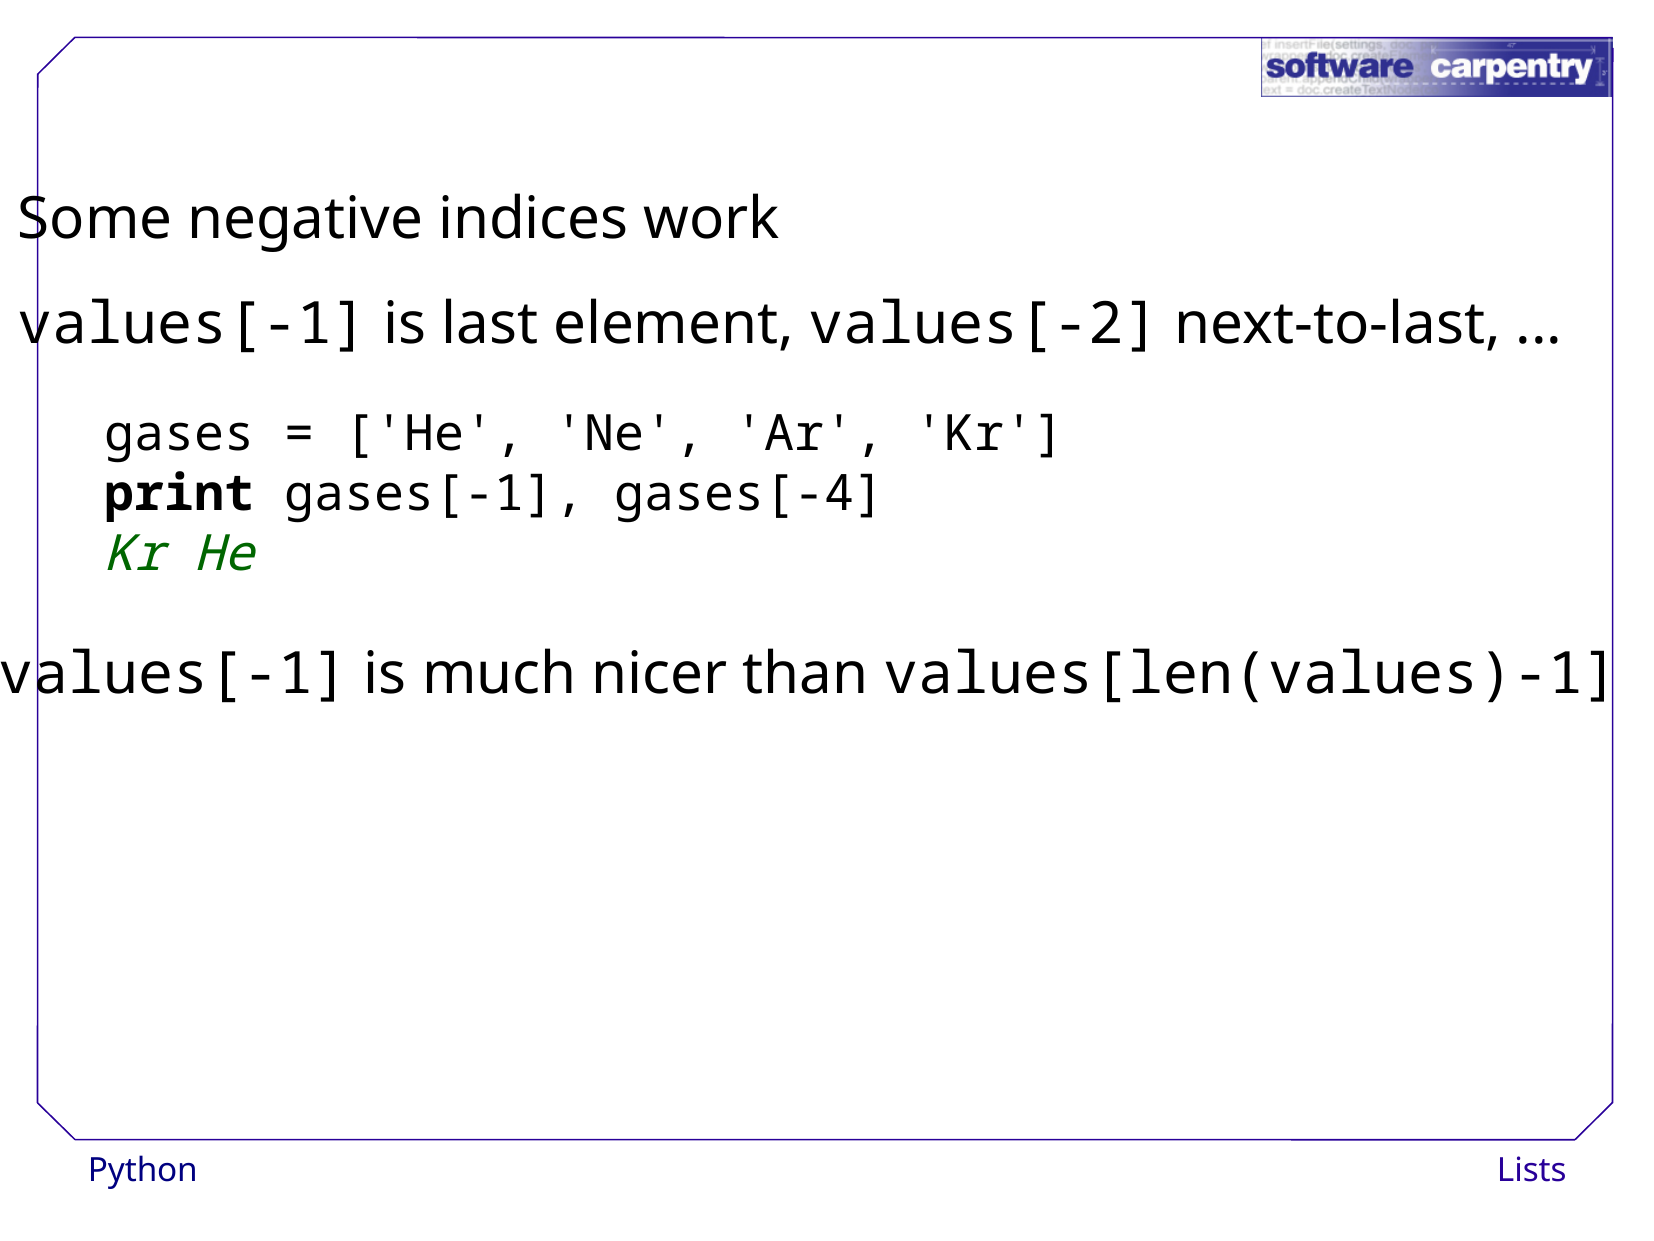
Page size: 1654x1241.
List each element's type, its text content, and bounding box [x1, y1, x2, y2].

text_box Some negative indices work values[-1] is last element, values[-2] next-to-last, ... [3, 137, 1654, 364]
text_box values[-1] is much nicer than values[len(values)-1] [0, 592, 1654, 714]
text_box gases = ['He', 'Ne', 'Ar', 'Kr'] print gases[-1], gases[-4] Kr He [89, 393, 1512, 592]
picture [1261, 39, 1613, 97]
